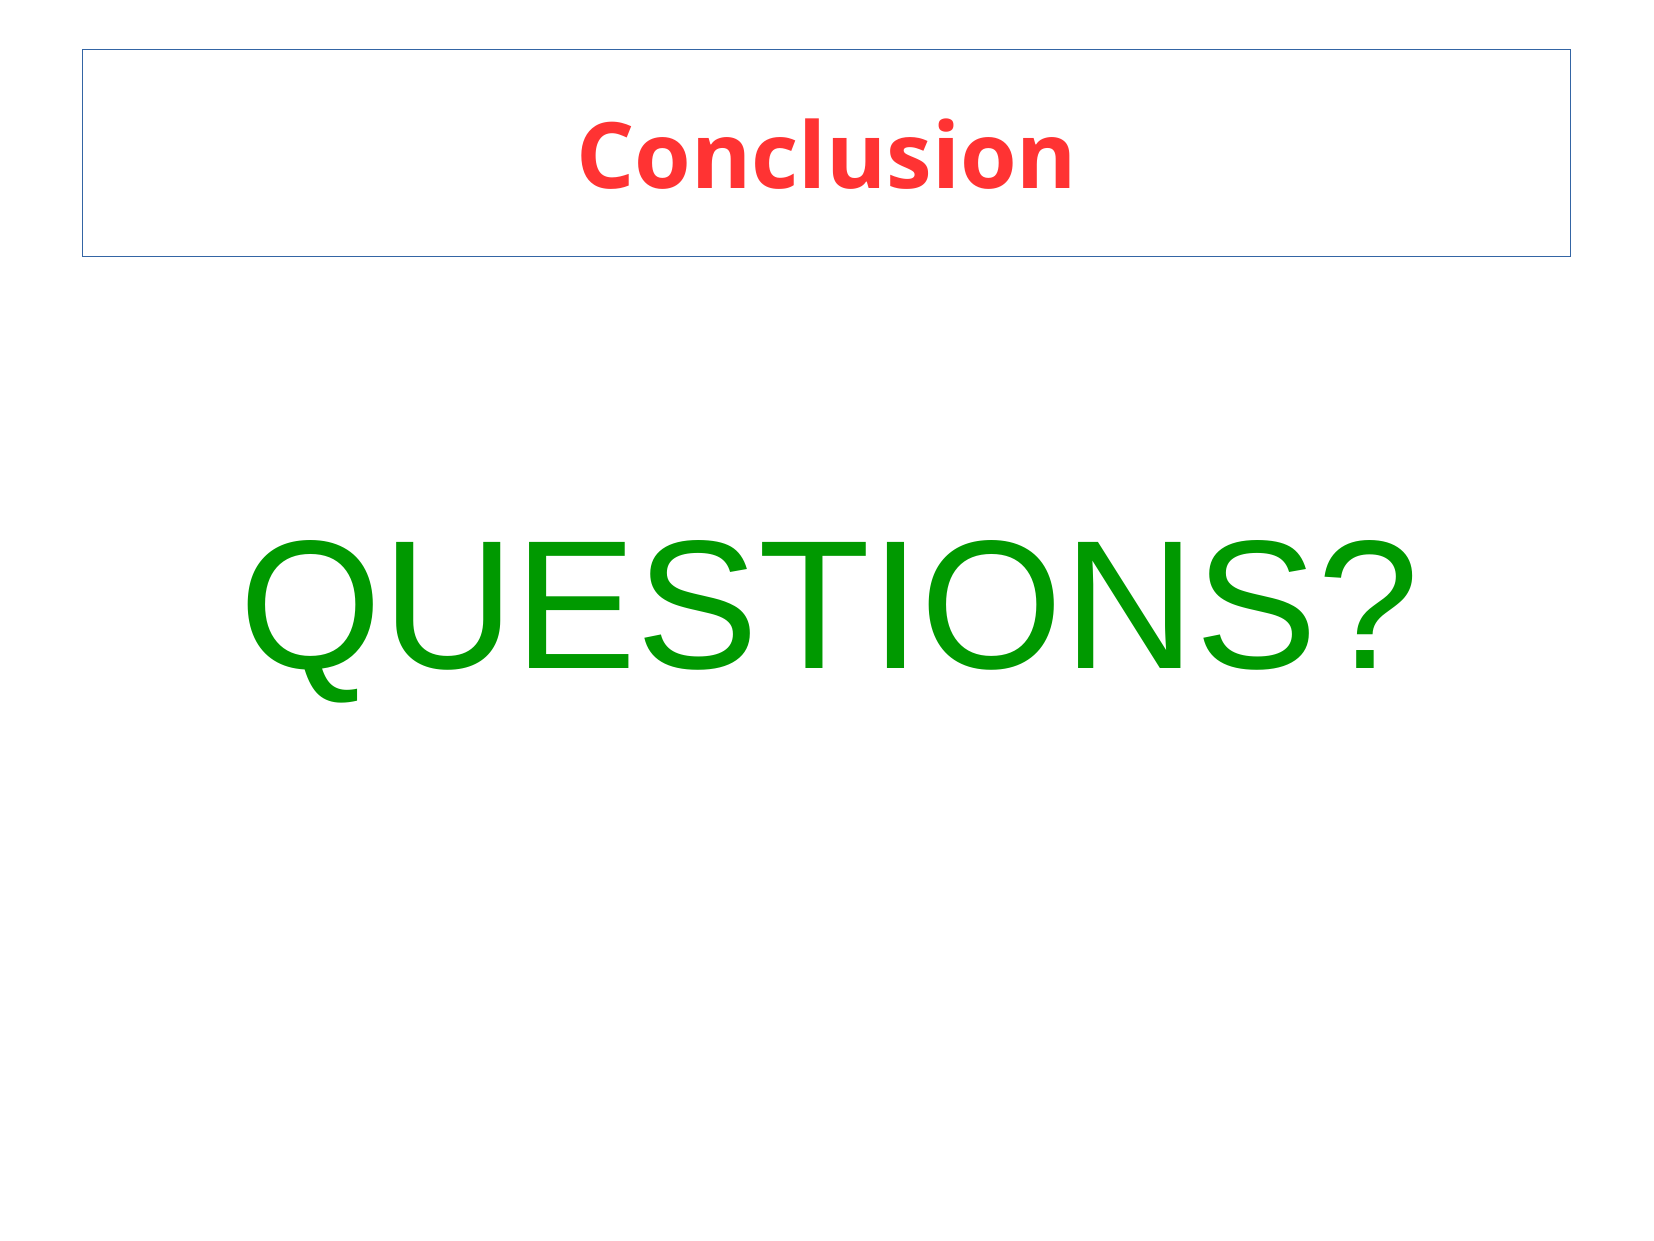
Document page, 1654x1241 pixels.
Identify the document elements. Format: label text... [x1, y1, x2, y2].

title Conclusion [82, 49, 1571, 257]
text_box QUESTIONS? [225, 495, 1441, 721]
